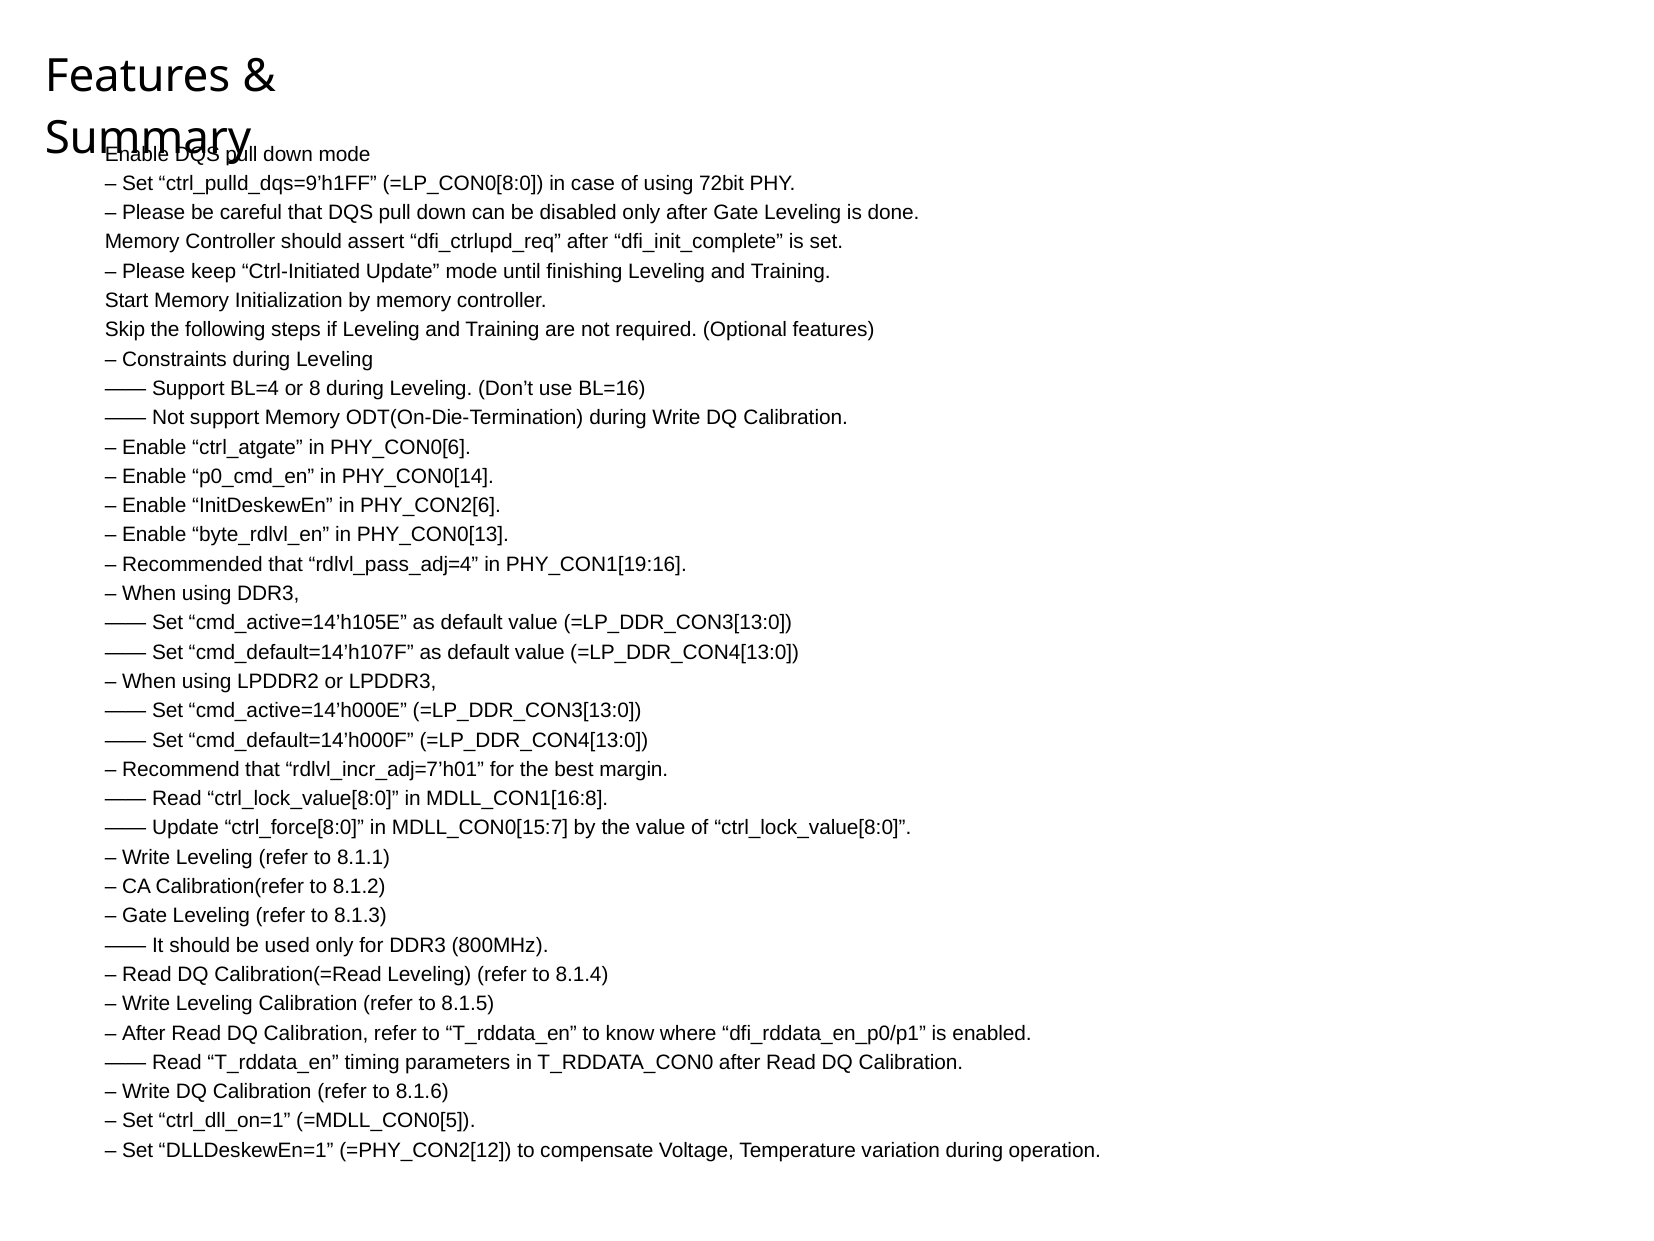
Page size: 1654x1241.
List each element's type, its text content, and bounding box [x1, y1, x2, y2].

text_box Features & Summary [30, 34, 496, 106]
text_box Enable DQS pull down mode – Set “ctrl_pulld_dqs=9’h1FF” (=LP_CON0[8:0]) in case of using 72bit PHY. – Please be careful that DQS pull down can be disabled only after Gate Leveling is done. Memory Controller should assert “dfi_ctrlupd_req” after “dfi_init_complete” is set. – Please keep “Ctrl-Initiated Update” mode until finishing Leveling and Training. Start Memory Initialization by memory controller. Skip the following steps if Leveling and Training are not required. (Optional features) – Constraints during Leveling —— Support BL=4 or 8 during Leveling. (Don’t use BL=16) —— Not support Memory ODT(On-Die-Termination) during Write DQ Calibration. – Enable “ctrl_atgate” in PHY_CON0[6]. – Enable “p0_cmd_en” in PHY_CON0[14]. – Enable “InitDeskewEn” in PHY_CON2[6]. – Enable “byte_rdlvl_en” in PHY_CON0[13]. – Recommended that “rdlvl_pass_adj=4” in PHY_CON1[19:16]. – When using DDR3, —— Set “cmd_active=14’h105E” as default value (=LP_DDR_CON3[13:0]) —— Set “cmd_default=14’h107F” as default value (=LP_DDR_CON4[13:0]) – When using LPDDR2 or LPDDR3, —— Set “cmd_active=14’h000E” (=LP_DDR_CON3[13:0]) —— Set “cmd_default=14’h000F” (=LP_DDR_CON4[13:0]) – Recommend that “rdlvl_incr_adj=7’h01” for the best margin. —— Read “ctrl_lock_value[8:0]” in MDLL_CON1[16:8]. —— Update “ctrl_force[8:0]” in MDLL_CON0[15:7] by the value of “ctrl_lock_value[8:0]”. – Write Leveling (refer to 8.1.1) – CA Calibration(refer to 8.1.2) – Gate Leveling (refer to 8.1.3) —— It should be used only for DDR3 (800MHz). – Read DQ Calibration(=Read Leveling) (refer to 8.1.4) – Write Leveling Calibration (refer to 8.1.5) – After Read DQ Calibration, refer to “T_rddata_en” to know where “dfi_rddata_en_p0/p1” is enabled. —— Read “T_rddata_en” timing parameters in T_RDDATA_CON0 after Read DQ Calibration. – Write DQ Calibration (refer to 8.1.6) – Set “ctrl_dll_on=1” (=MDLL_CON0[5]). – Set “DLLDeskewEn=1” (=PHY_CON2[12]) to compensate Voltage, Temperature variation during operation. [90, 135, 1531, 1199]
